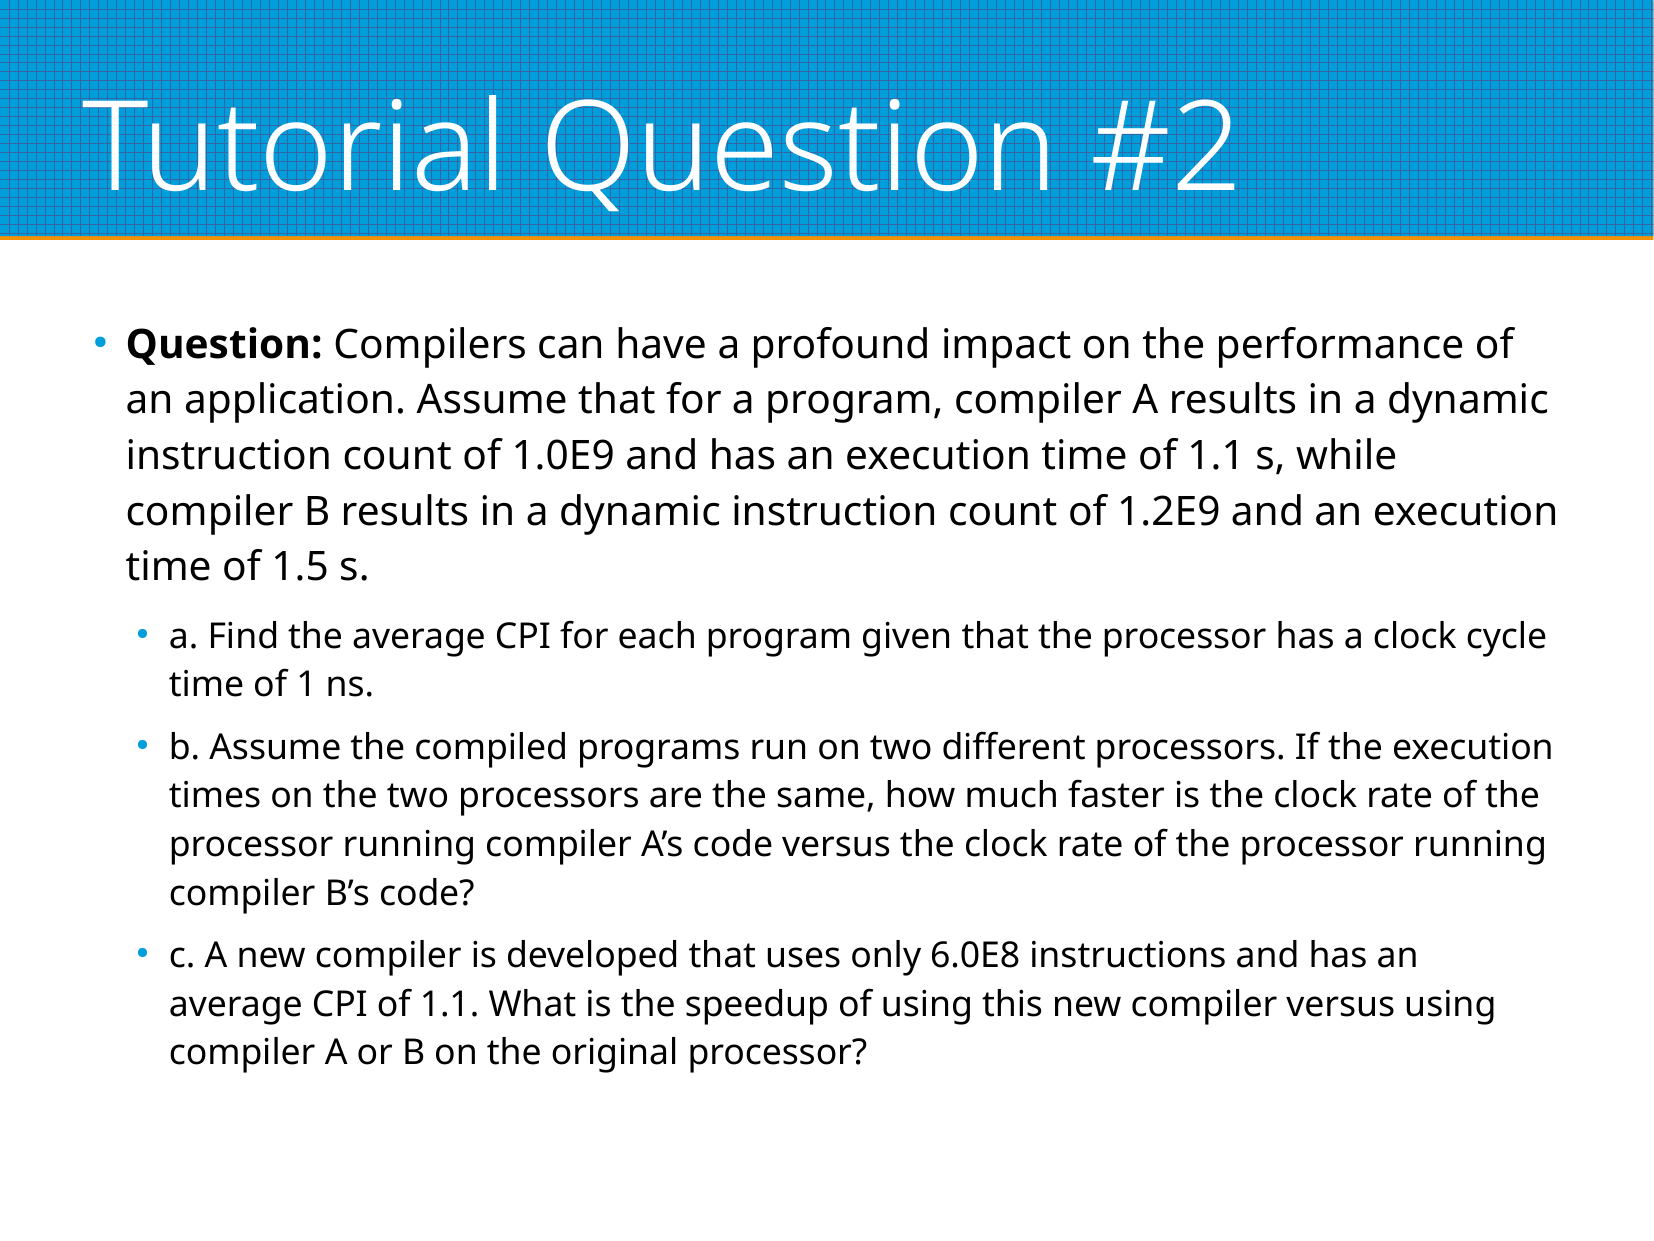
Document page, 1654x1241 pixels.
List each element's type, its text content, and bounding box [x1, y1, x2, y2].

title Tutorial Question #2 [82, 19, 1571, 227]
list Question: Compilers can have a profound impact on the performance of an application. Assume that for a program, compiler A results in a dynamic instruction count of 1.0E9 and has an execution time of 1.1 s, while compiler B results in a dynamic instruction count of 1.2E9 and an execution time of 1.5 s. a. Find the average CPI for each program given that the processor has a clock cycle time of 1 ns. b. Assume the compiled programs run on two different processors. If the execution times on the two processors are the same, how much faster is the clock rate of the processor running compiler A’s code versus the clock rate of the processor running compiler B’s code? c. A new compiler is developed that uses only 6.0E8 instructions and has an average CPI of 1.1. What is the speedup of using this new compiler versus using compiler A or B on the original processor? [82, 314, 1563, 1081]
